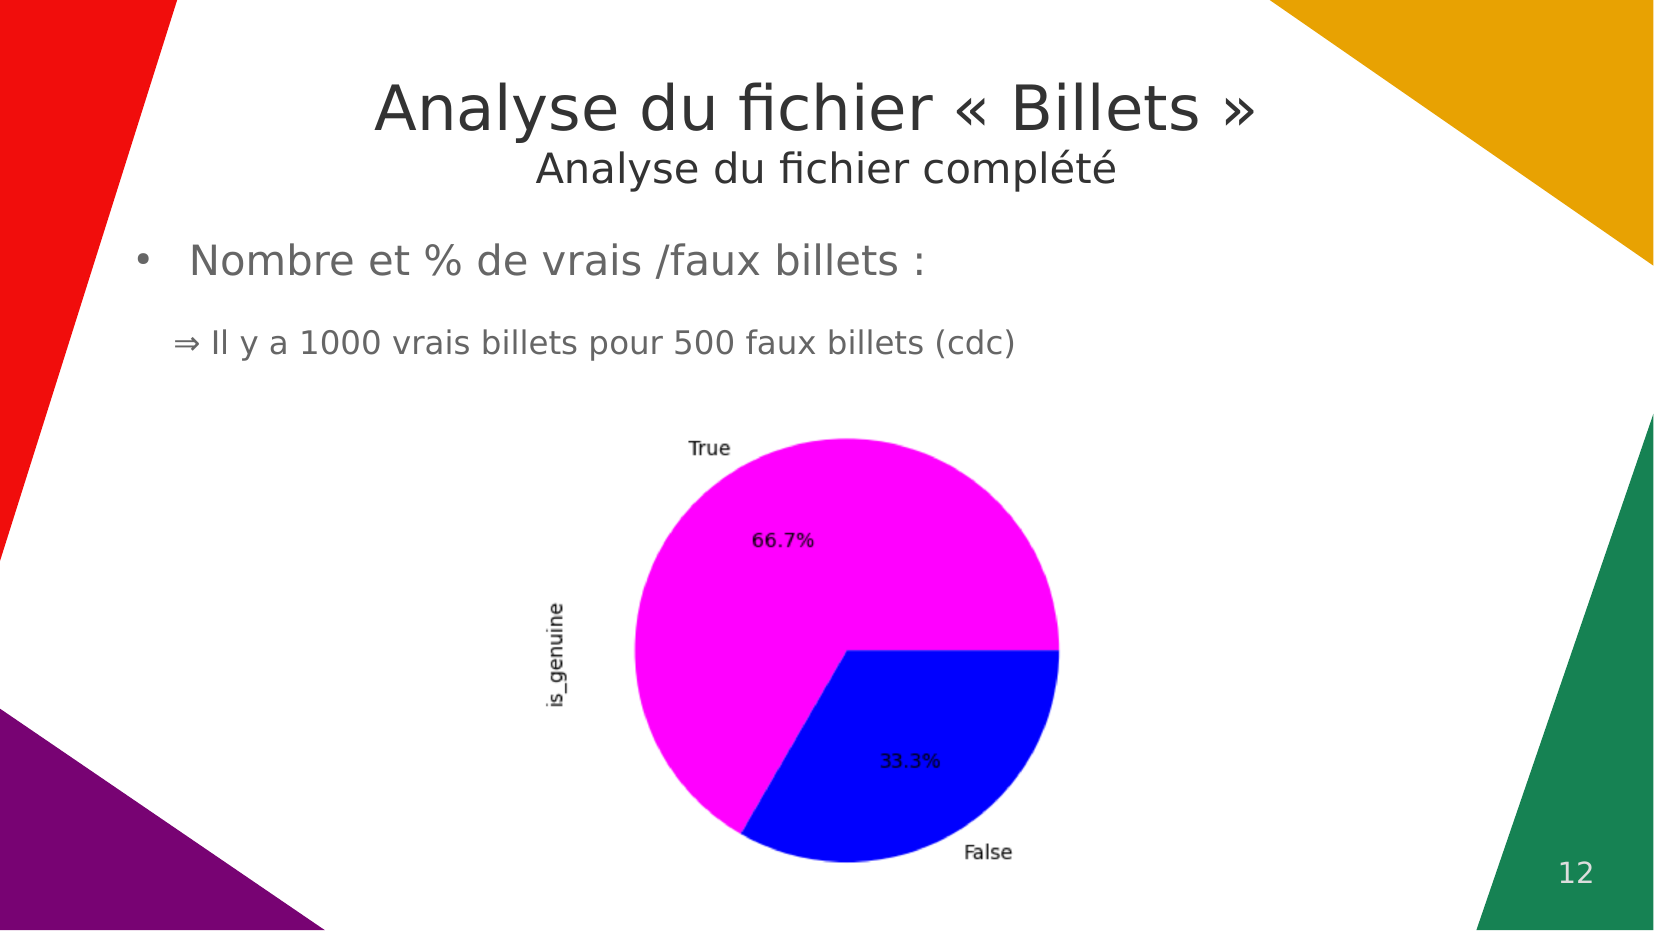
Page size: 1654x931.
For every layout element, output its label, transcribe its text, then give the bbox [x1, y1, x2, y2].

list Nombre et % de vrais /faux billets : [118, 236, 945, 296]
picture [501, 396, 1093, 886]
list ⇒ Il y a 1000 vrais billets pour 500 faux billets (cdc) [118, 324, 1034, 384]
title Analyse du fichier « Billets » Analyse du fichier complété [118, 59, 1536, 207]
